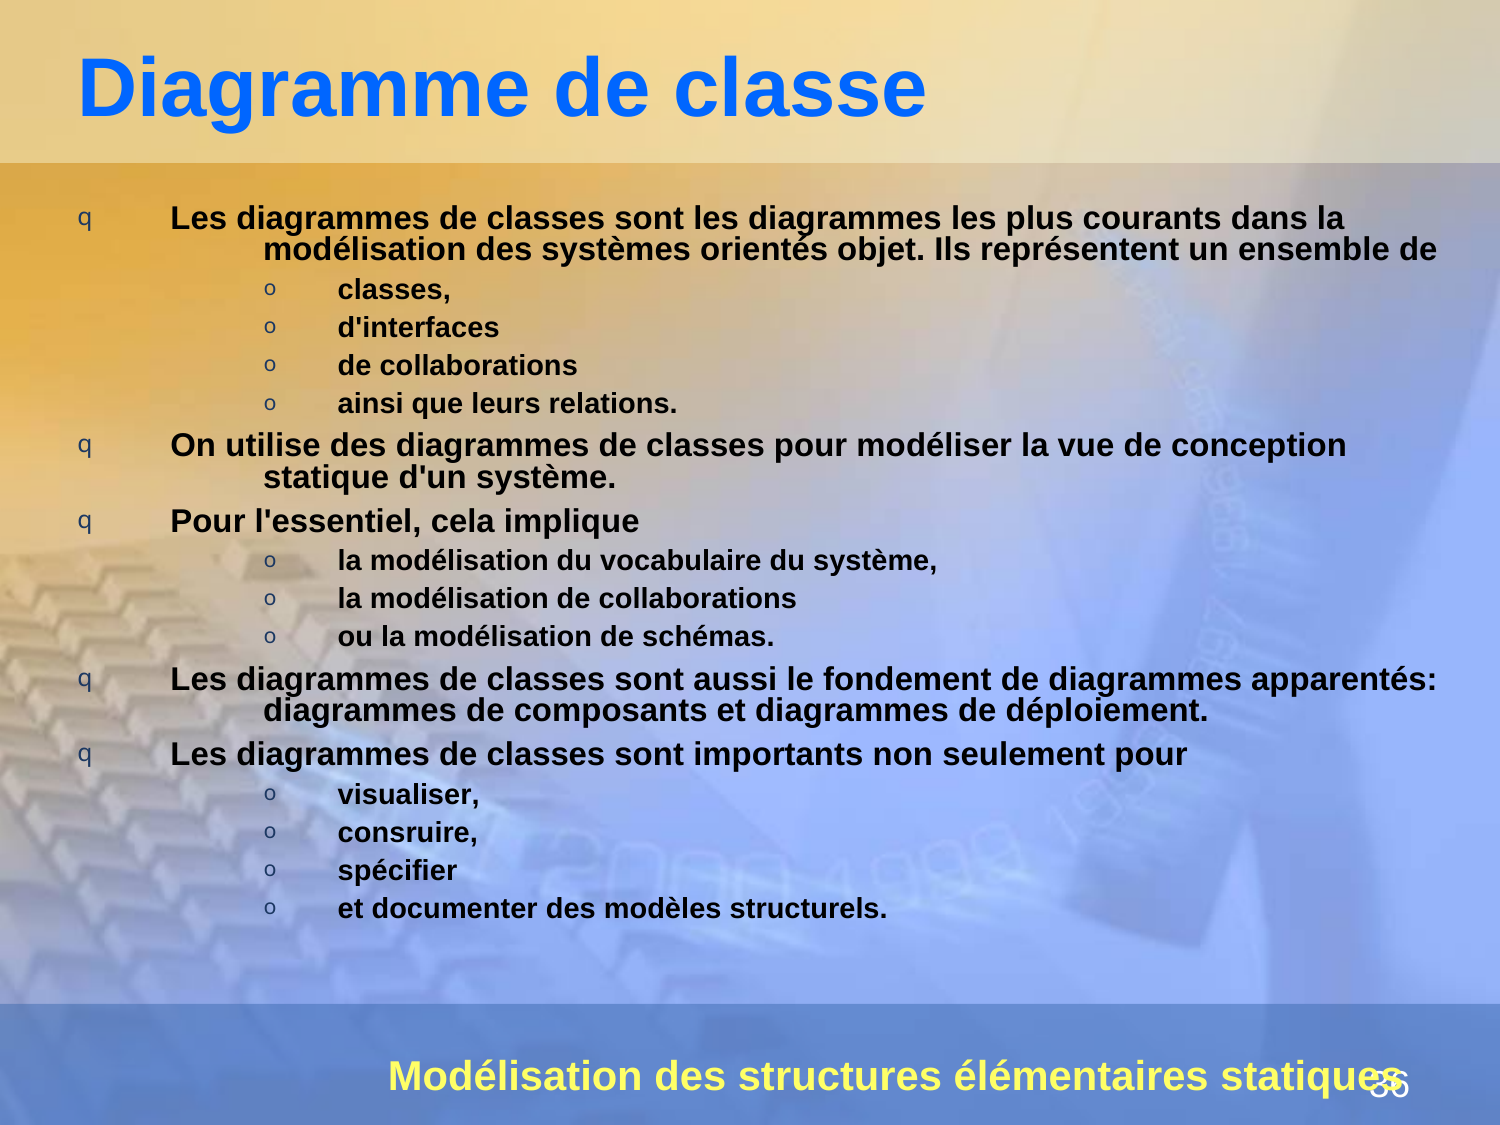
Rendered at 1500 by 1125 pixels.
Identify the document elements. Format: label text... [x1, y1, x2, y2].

title Diagramme de classe [62, 37, 1469, 143]
list Les diagrammes de classes sont les diagrammes les plus courants dans la modélisation des systèmes orientés objet. Ils représentent un ensemble de classes, d'interfaces de collaborations ainsi que leurs relations. On utilise des diagrammes de classes pour modéliser la vue de conception statique d'un système. Pour l'essentiel, cela implique la modélisation du vocabulaire du système, la modélisation de collaborations ou la modélisation de schémas. Les diagrammes de classes sont aussi le fondement de diagrammes apparentés: diagrammes de composants et diagrammes de déploiement. Les diagrammes de classes sont importants non seulement pour visualiser, consruire, spécifier et documenter des modèles structurels. [62, 196, 1470, 937]
text_box Modélisation des structures élémentaires statiques [388, 1049, 1404, 1099]
